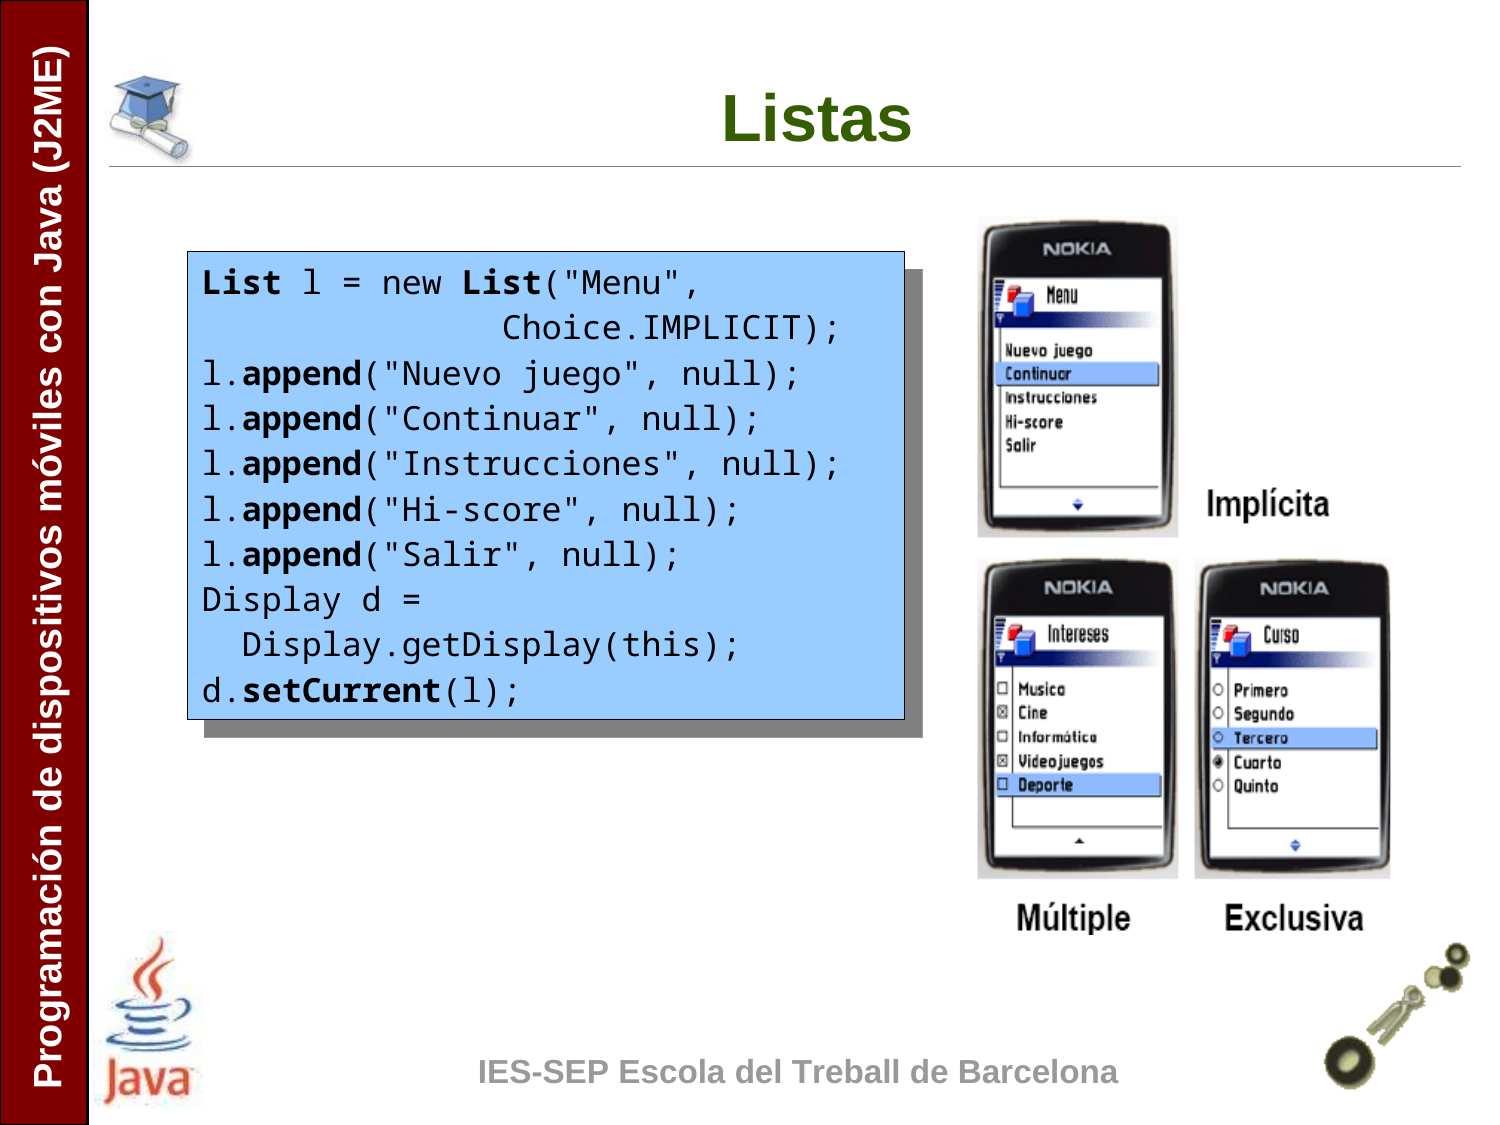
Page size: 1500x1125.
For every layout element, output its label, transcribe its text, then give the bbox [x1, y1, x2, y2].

picture [960, 216, 1391, 935]
picture [1322, 939, 1471, 1094]
picture [93, 931, 204, 1109]
text_box List l = new List("Menu", Choice.IMPLICIT); l.append("Nuevo juego", null); l.append("Continuar", null); l.append("Instrucciones", null); l.append("Hi-score", null); l.append("Salir", null); Display d = Display.getDisplay(this); d.setCurrent(l); [187, 251, 905, 692]
picture [93, 61, 206, 174]
title Listas [211, 75, 1424, 163]
